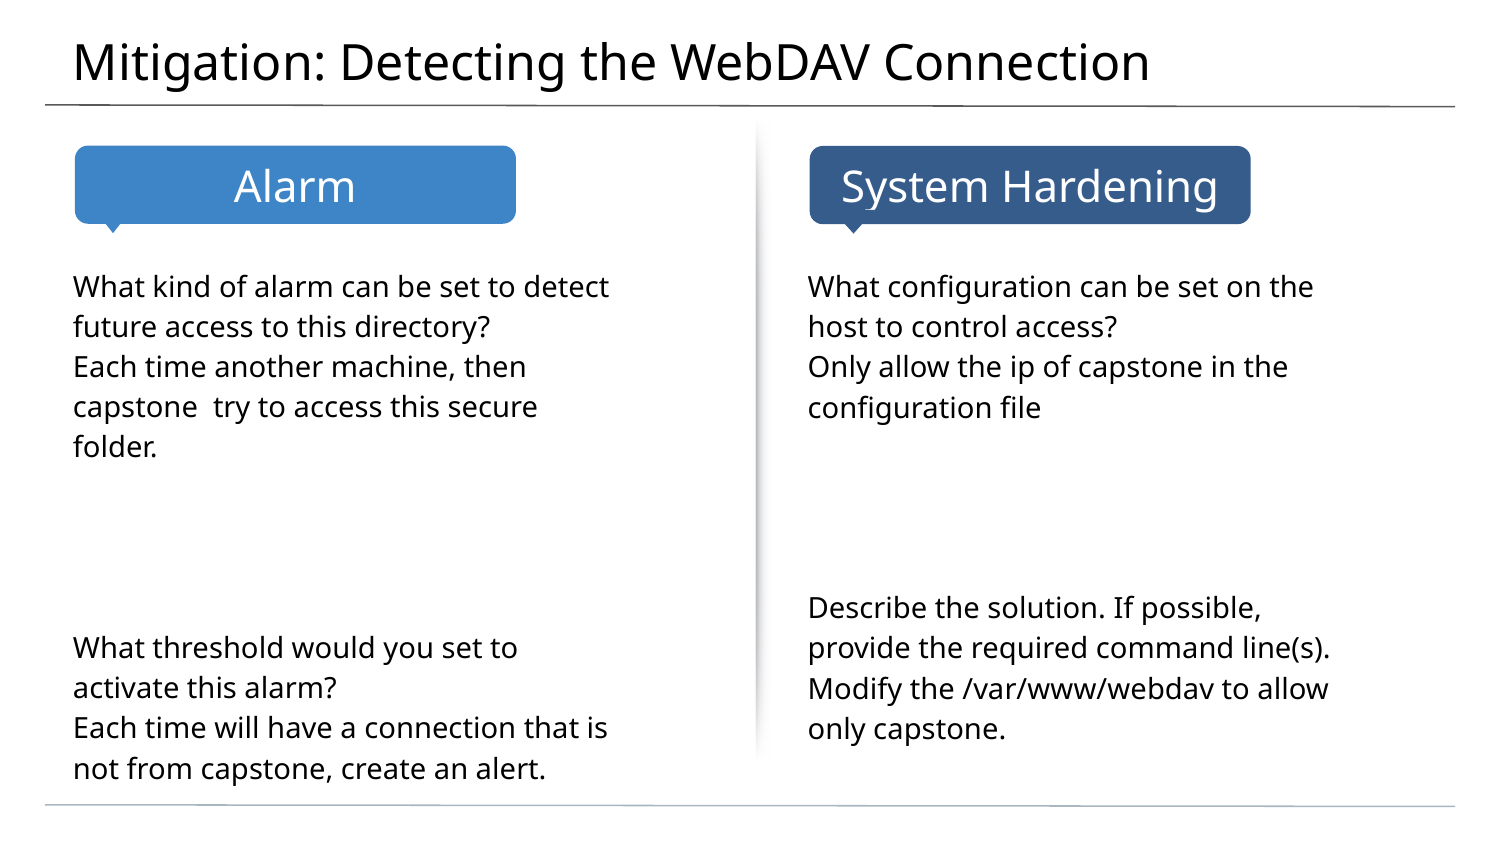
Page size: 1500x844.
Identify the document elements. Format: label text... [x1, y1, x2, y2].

title Mitigation: Detecting the WebDAV Connection [0, 0, 1500, 88]
subtitle What configuration can be set on the host to control access? Only allow the ip of capstone in the configuration file Describe the solution. If possible, provide the required command line(s). Modify the /var/www/webdav to allow only capstone. [732, 263, 1438, 805]
subtitle What kind of alarm can be set to detect future access to this directory? Each time another machine, then capstone try to access this secure folder. What threshold would you set to activate this alarm? Each time will have a connection that is not from capstone, create an alert. [0, 262, 704, 805]
picture [703, 107, 839, 782]
